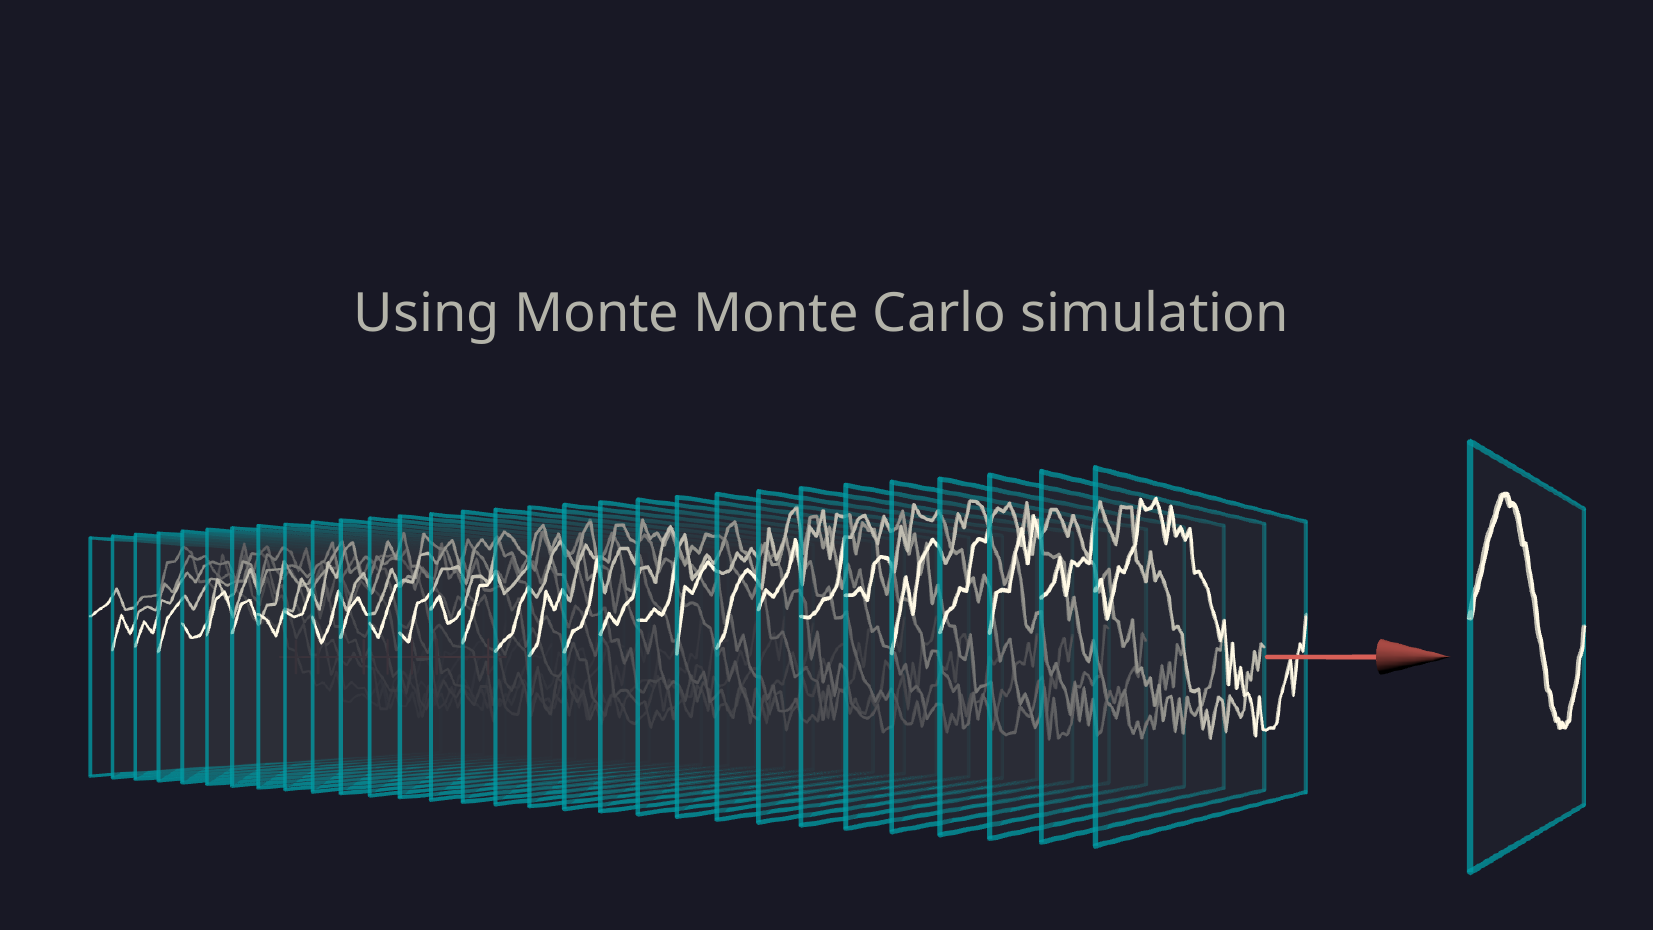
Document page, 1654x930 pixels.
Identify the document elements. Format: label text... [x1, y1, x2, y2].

text_box Using Monte Monte Carlo simulation [353, 273, 1291, 348]
picture [84, 427, 1594, 886]
